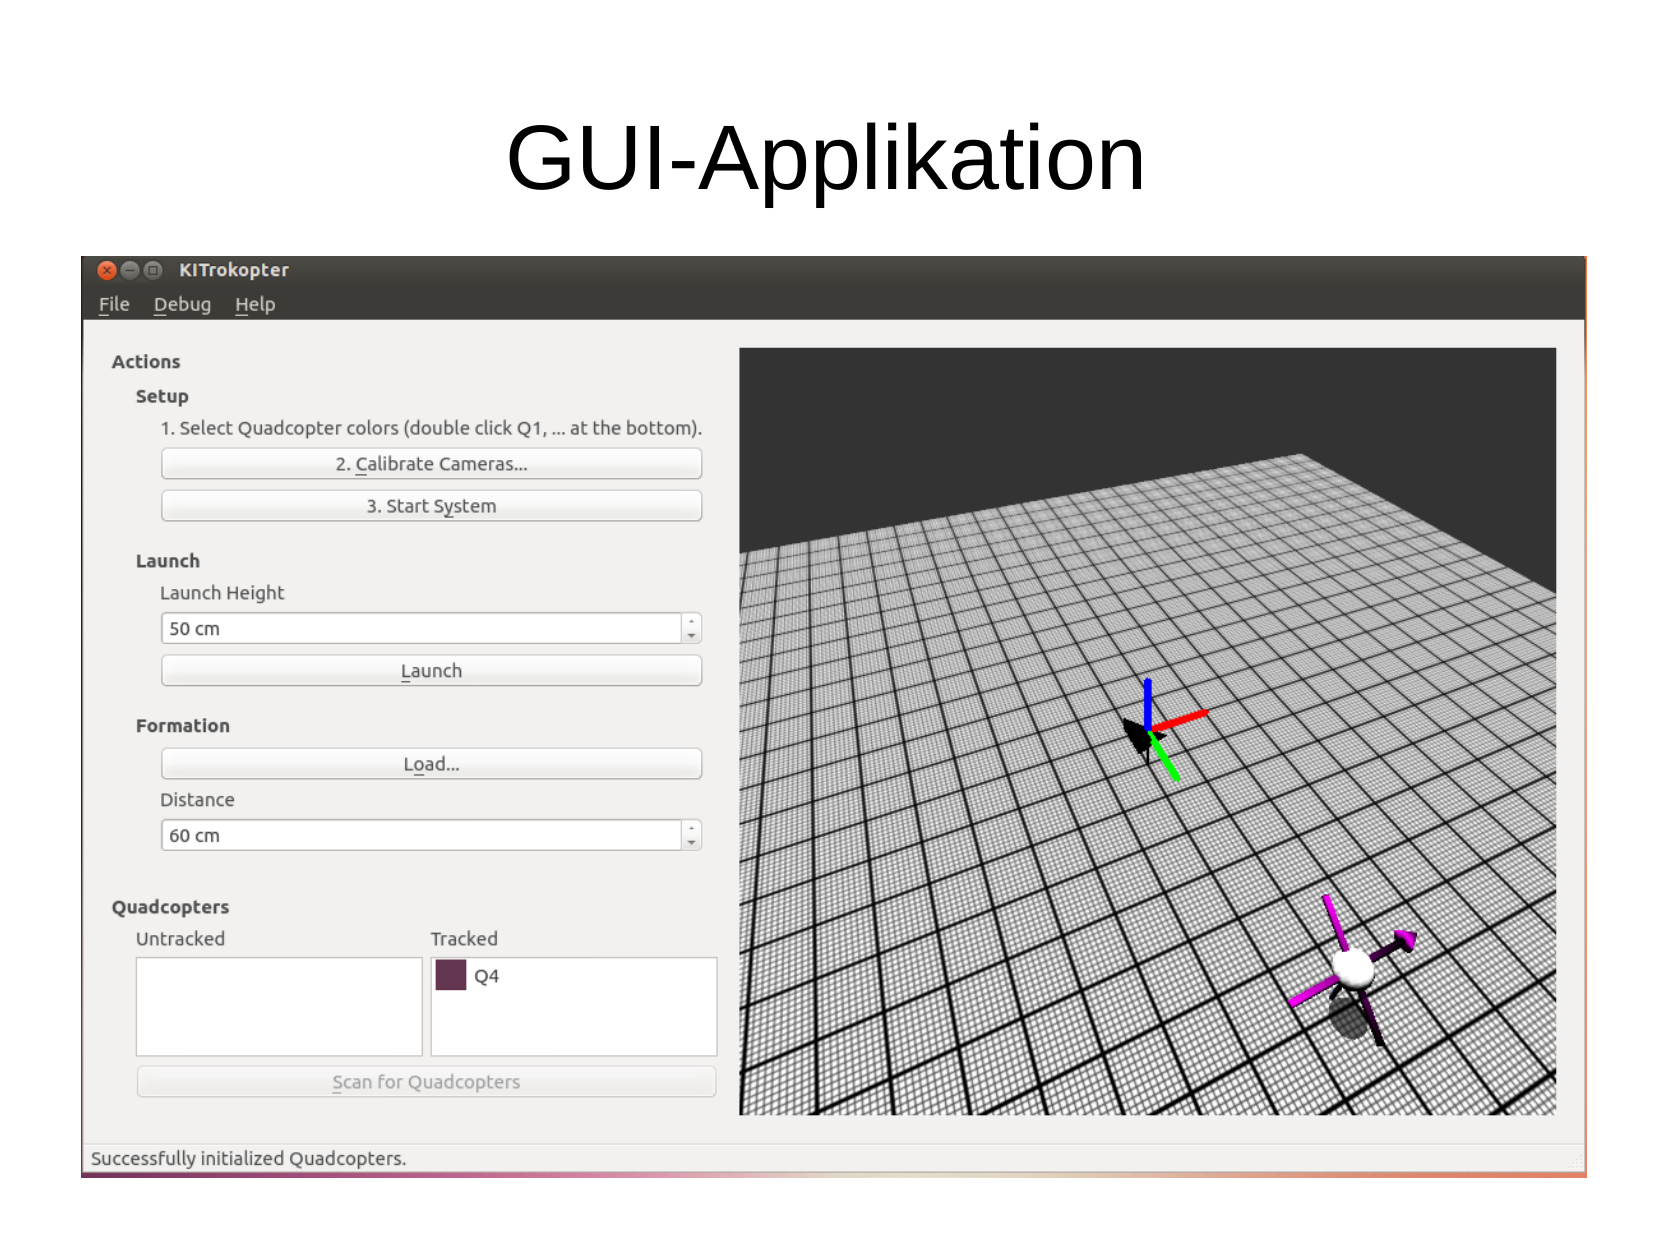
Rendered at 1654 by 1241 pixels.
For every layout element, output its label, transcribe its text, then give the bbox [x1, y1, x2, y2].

picture [81, 256, 1587, 1178]
title GUI-Applikation [82, 49, 1571, 256]
